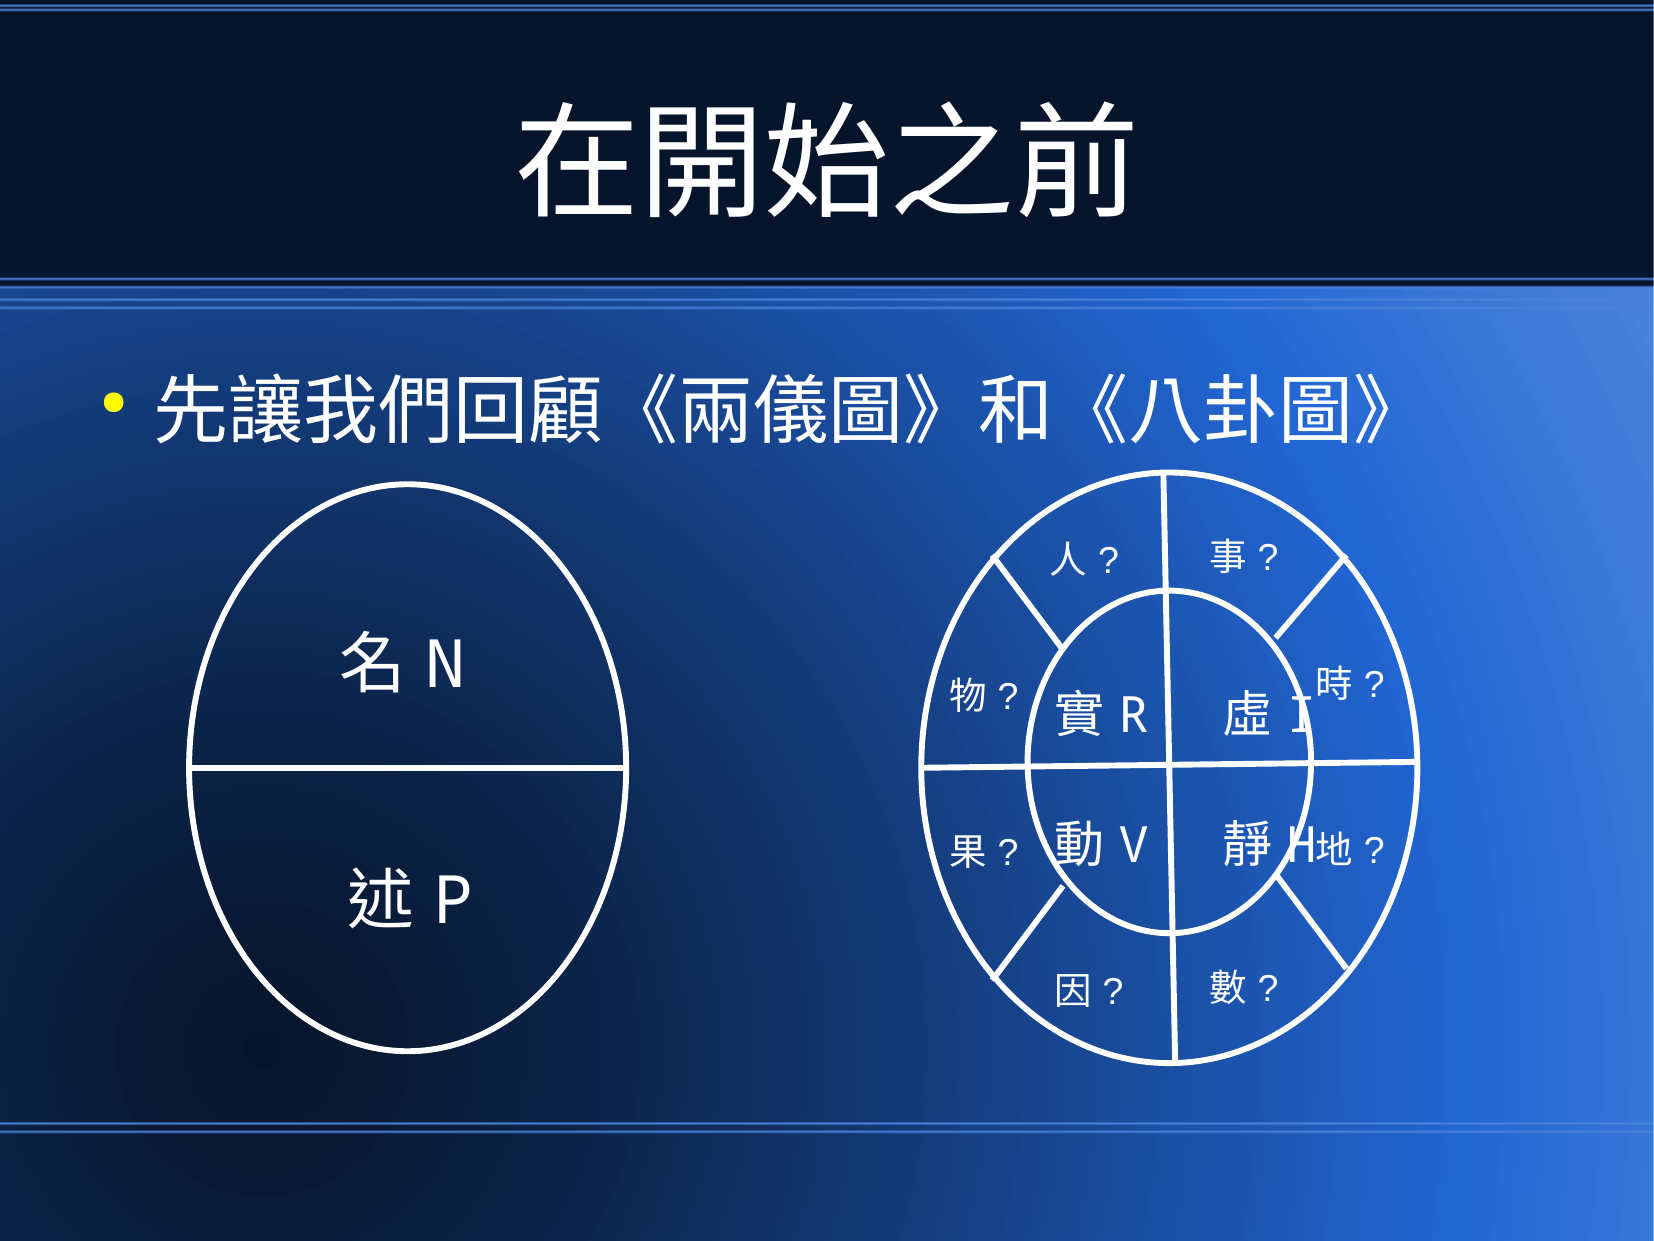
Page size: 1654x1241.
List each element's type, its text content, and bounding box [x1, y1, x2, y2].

text_box 因? [1039, 953, 1137, 1016]
text_box 物? [934, 658, 1032, 721]
text_box 地? [1300, 812, 1399, 875]
text_box 事? [1194, 519, 1292, 582]
text_box 實R 虛I [1171, 667, 1312, 762]
list 先讓我們回顧《兩儀圖》和《八卦圖》 [82, 296, 1571, 1241]
text_box 動V 靜H [1039, 797, 1168, 893]
title 在開始之前 [82, 49, 1571, 257]
text_box 述P [332, 838, 479, 934]
text_box 人? [1035, 522, 1133, 585]
picture [0, 0, 1654, 1241]
text_box 數? [1194, 950, 1292, 1013]
text_box 動V 靜H [1173, 797, 1347, 893]
text_box 時? [1300, 646, 1399, 709]
text_box 果? [934, 815, 1032, 877]
text_box 名N [324, 602, 472, 698]
text_box 實R 虛I [1039, 667, 1166, 762]
